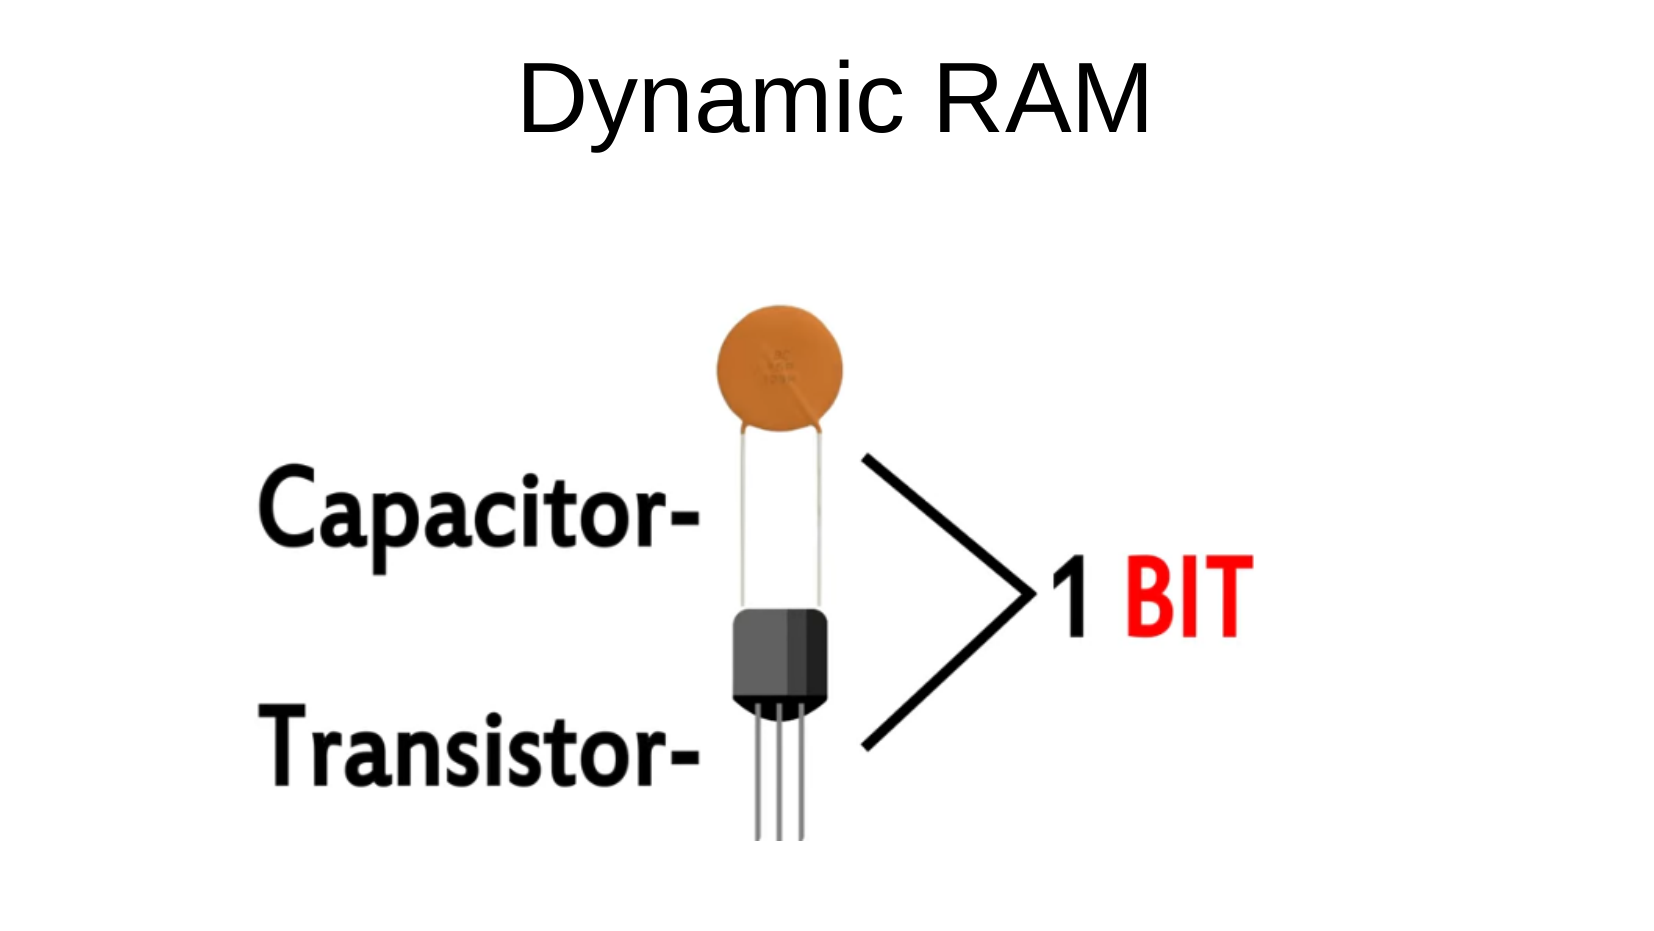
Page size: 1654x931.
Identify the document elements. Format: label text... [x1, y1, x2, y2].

text_box Dynamic RAM [501, 35, 1171, 162]
picture [236, 206, 1329, 842]
